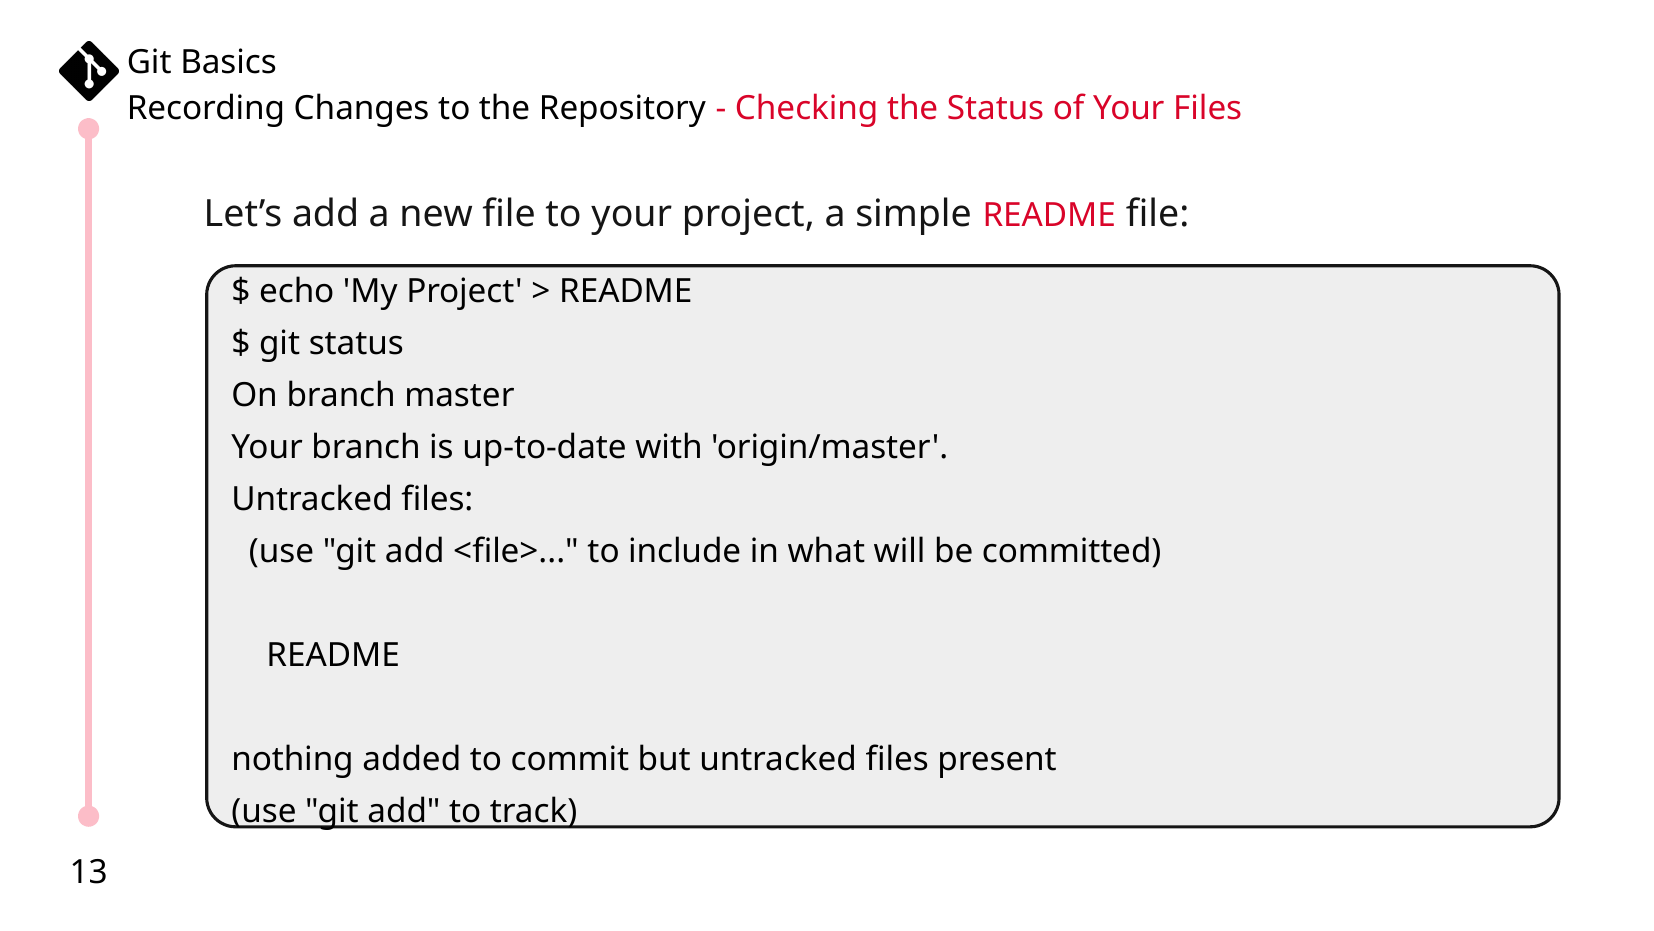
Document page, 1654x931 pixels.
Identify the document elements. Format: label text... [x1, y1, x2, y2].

text_box 13 [47, 840, 130, 889]
text_box Git Basics Recording Changes to the Repository - Checking the Status of Your Files [112, 31, 1506, 113]
picture [59, 41, 119, 101]
text_box Let’s add a new file to your project, a simple README file: [188, 171, 1371, 644]
text_box $ echo 'My Project' > README $ git status On branch master Your branch is up-to-date with 'origin/master'. Untracked files: (use "git add <file>..." to include in what will be committed) README nothing added to commit but untracked files present (use "git add" to track) [206, 265, 1560, 827]
